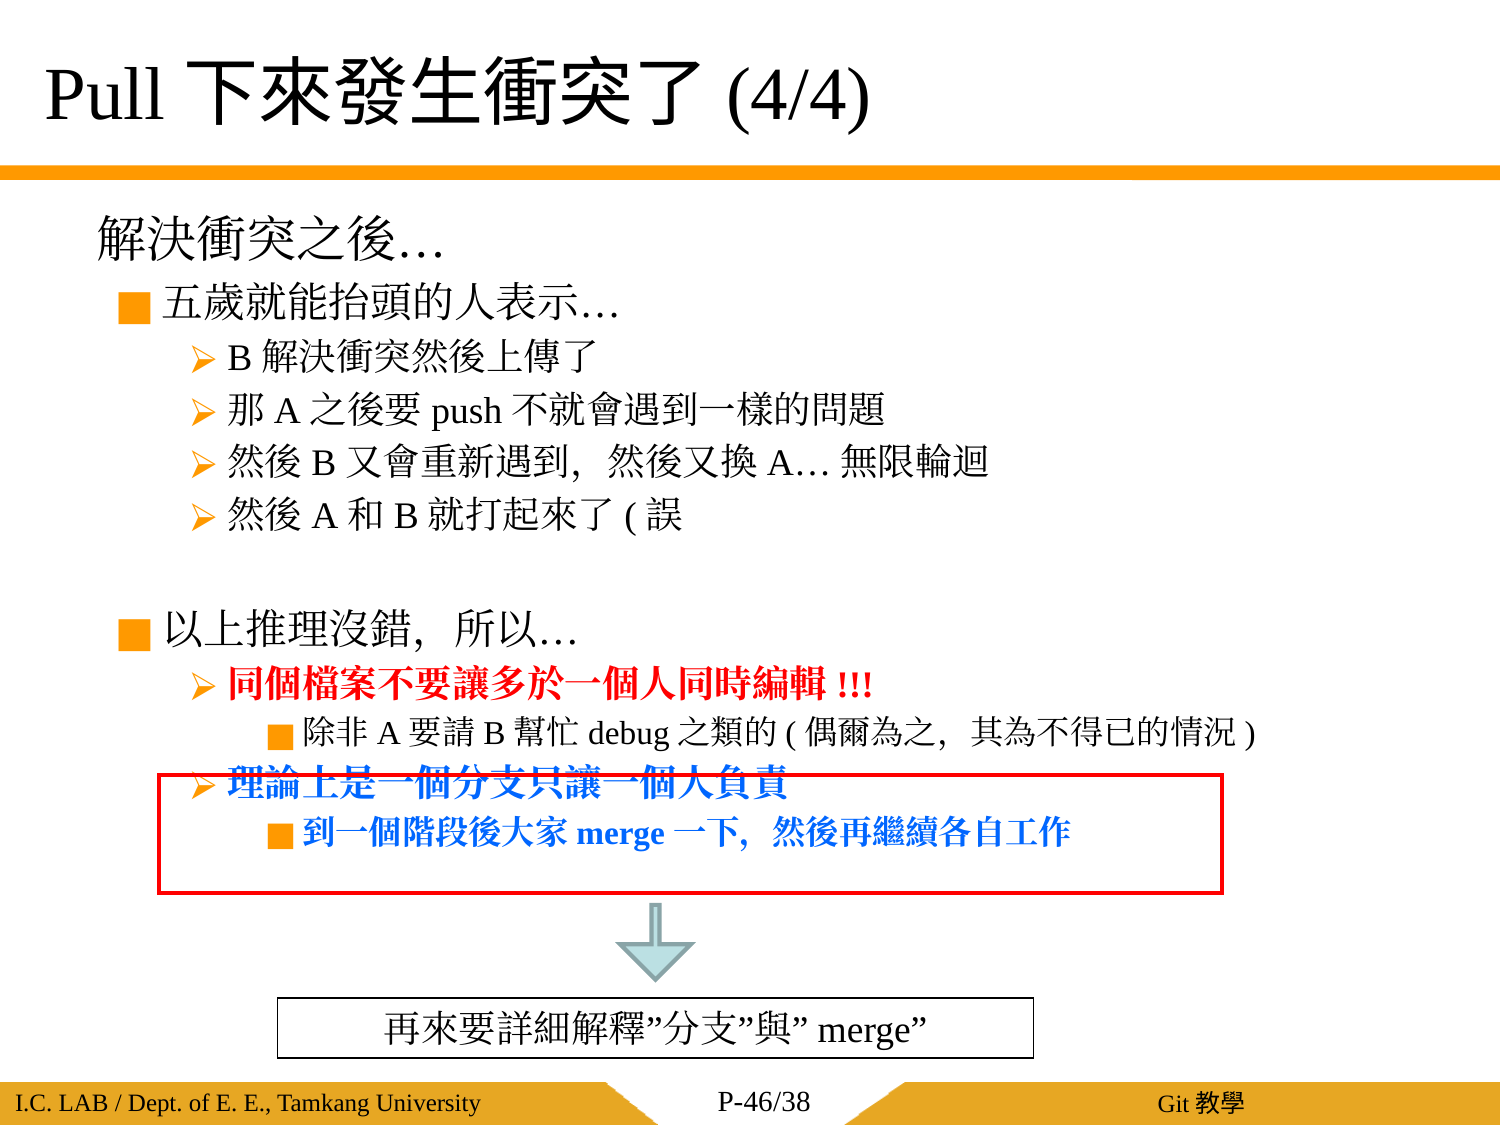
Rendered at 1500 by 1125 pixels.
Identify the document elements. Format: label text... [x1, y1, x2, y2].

title Pull下來發生衝突了(4/4) [29, 19, 1459, 161]
text_box [620, 904, 691, 980]
picture [0, 1082, 658, 1125]
text_box 再來要詳細解釋”分支”與”merge” [277, 997, 1034, 1058]
picture [842, 1082, 1500, 1125]
list 解決衝突之後… 五歲就能抬頭的人表示… B解決衝突然後上傳了 那A之後要push不就會遇到一樣的問題 然後B又會重新遇到，然後又換A…無限輪迴 然後A和B就打起來了(誤 以上推理沒錯，所以… 同個檔案不要讓多於一個人同時編輯!!! 除非A要請B幫忙debug之類的(偶爾為之，其為不得已的情況) 理論上是一個分支只讓一個人負責 到一個階段後大家merge一下，然後再繼續各自工作 [24, 200, 1463, 1074]
